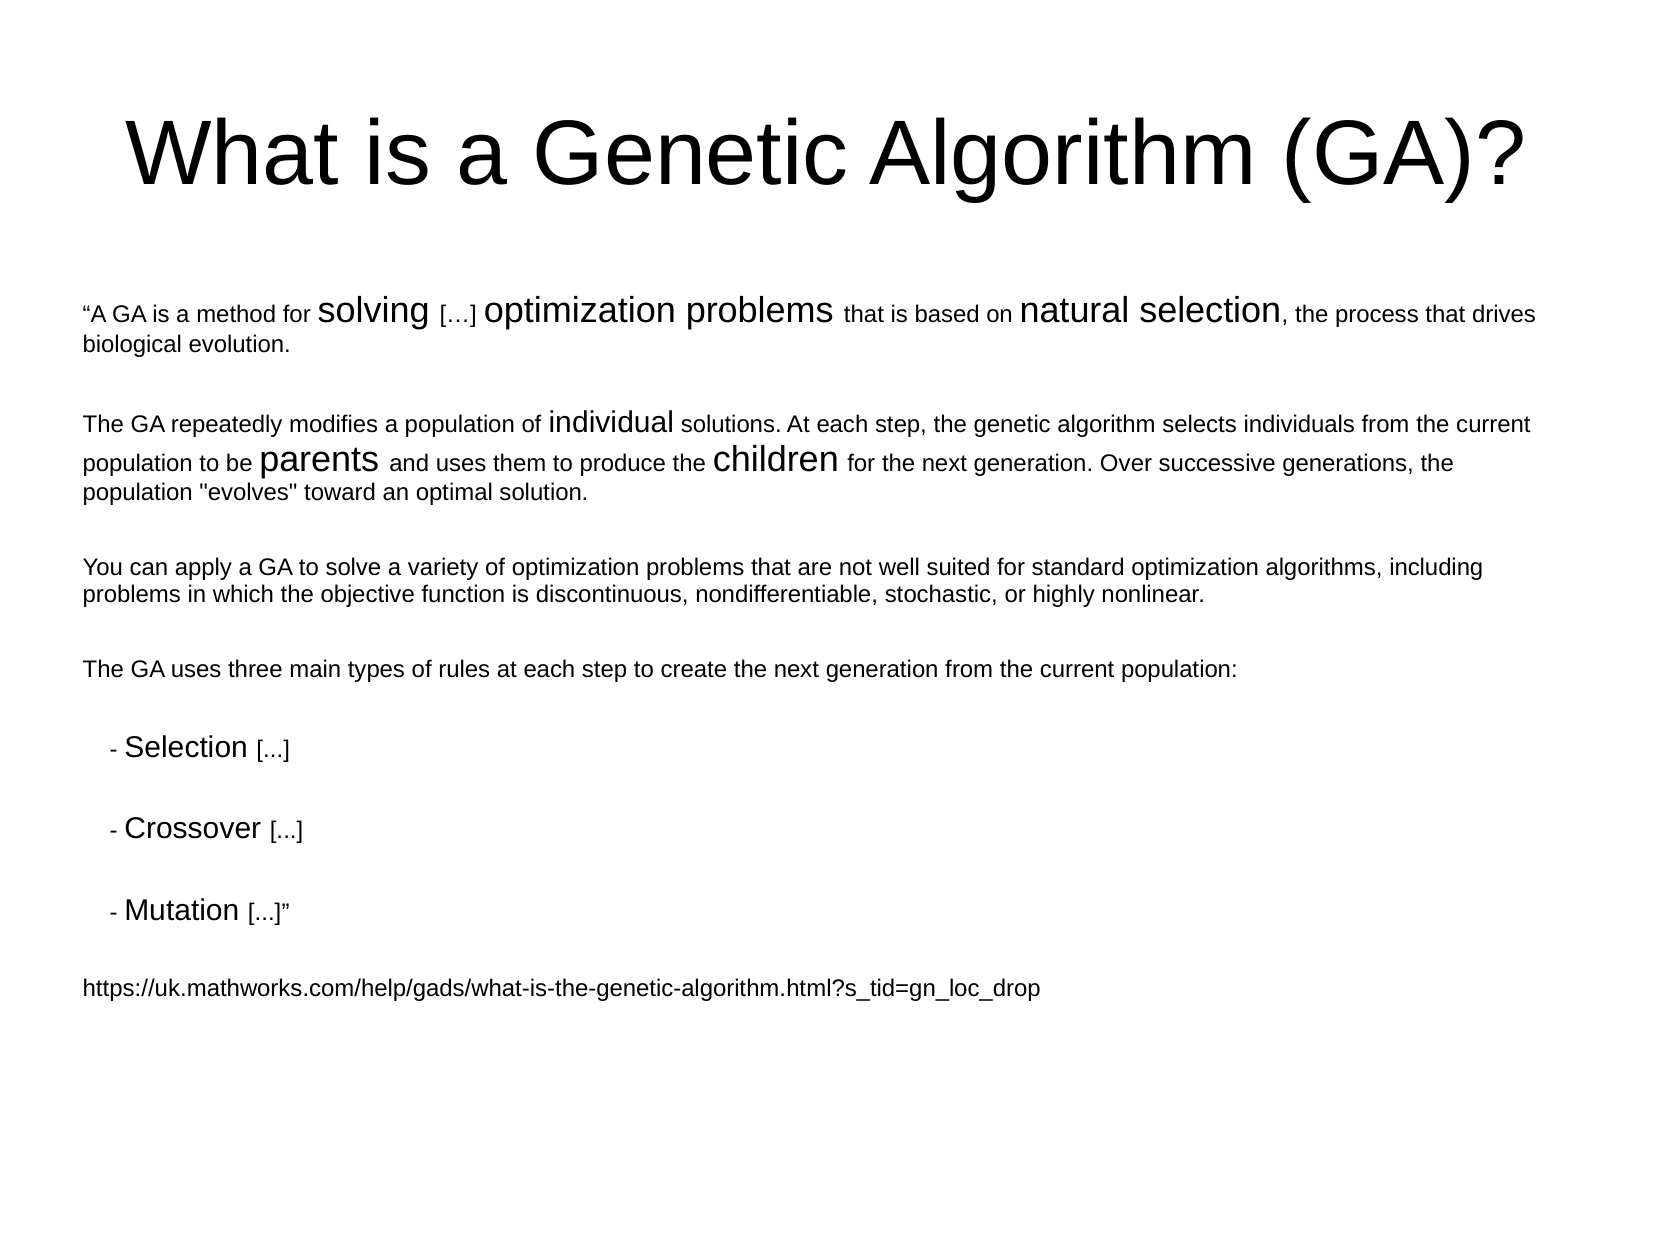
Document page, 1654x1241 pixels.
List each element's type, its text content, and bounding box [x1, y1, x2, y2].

title What is a Genetic Algorithm (GA)? [82, 49, 1571, 257]
list “A GA is a method for solving […] optimization problems that is based on natural selection, the process that drives biological evolution. The GA repeatedly modifies a population of individual solutions. At each step, the genetic algorithm selects individuals from the current population to be parents and uses them to produce the children for the next generation. Over successive generations, the population "evolves" toward an optimal solution. You can apply a GA to solve a variety of optimization problems that are not well suited for standard optimization algorithms, including problems in which the objective function is discontinuous, nondifferentiable, stochastic, or highly nonlinear. The GA uses three main types of rules at each step to create the next generation from the current population: - Selection [...] - Crossover [...] - Mutation [...]” https://uk.mathworks.com/help/gads/what-is-the-genetic-algorithm.html?s_tid=gn_loc_drop [82, 290, 1571, 1010]
